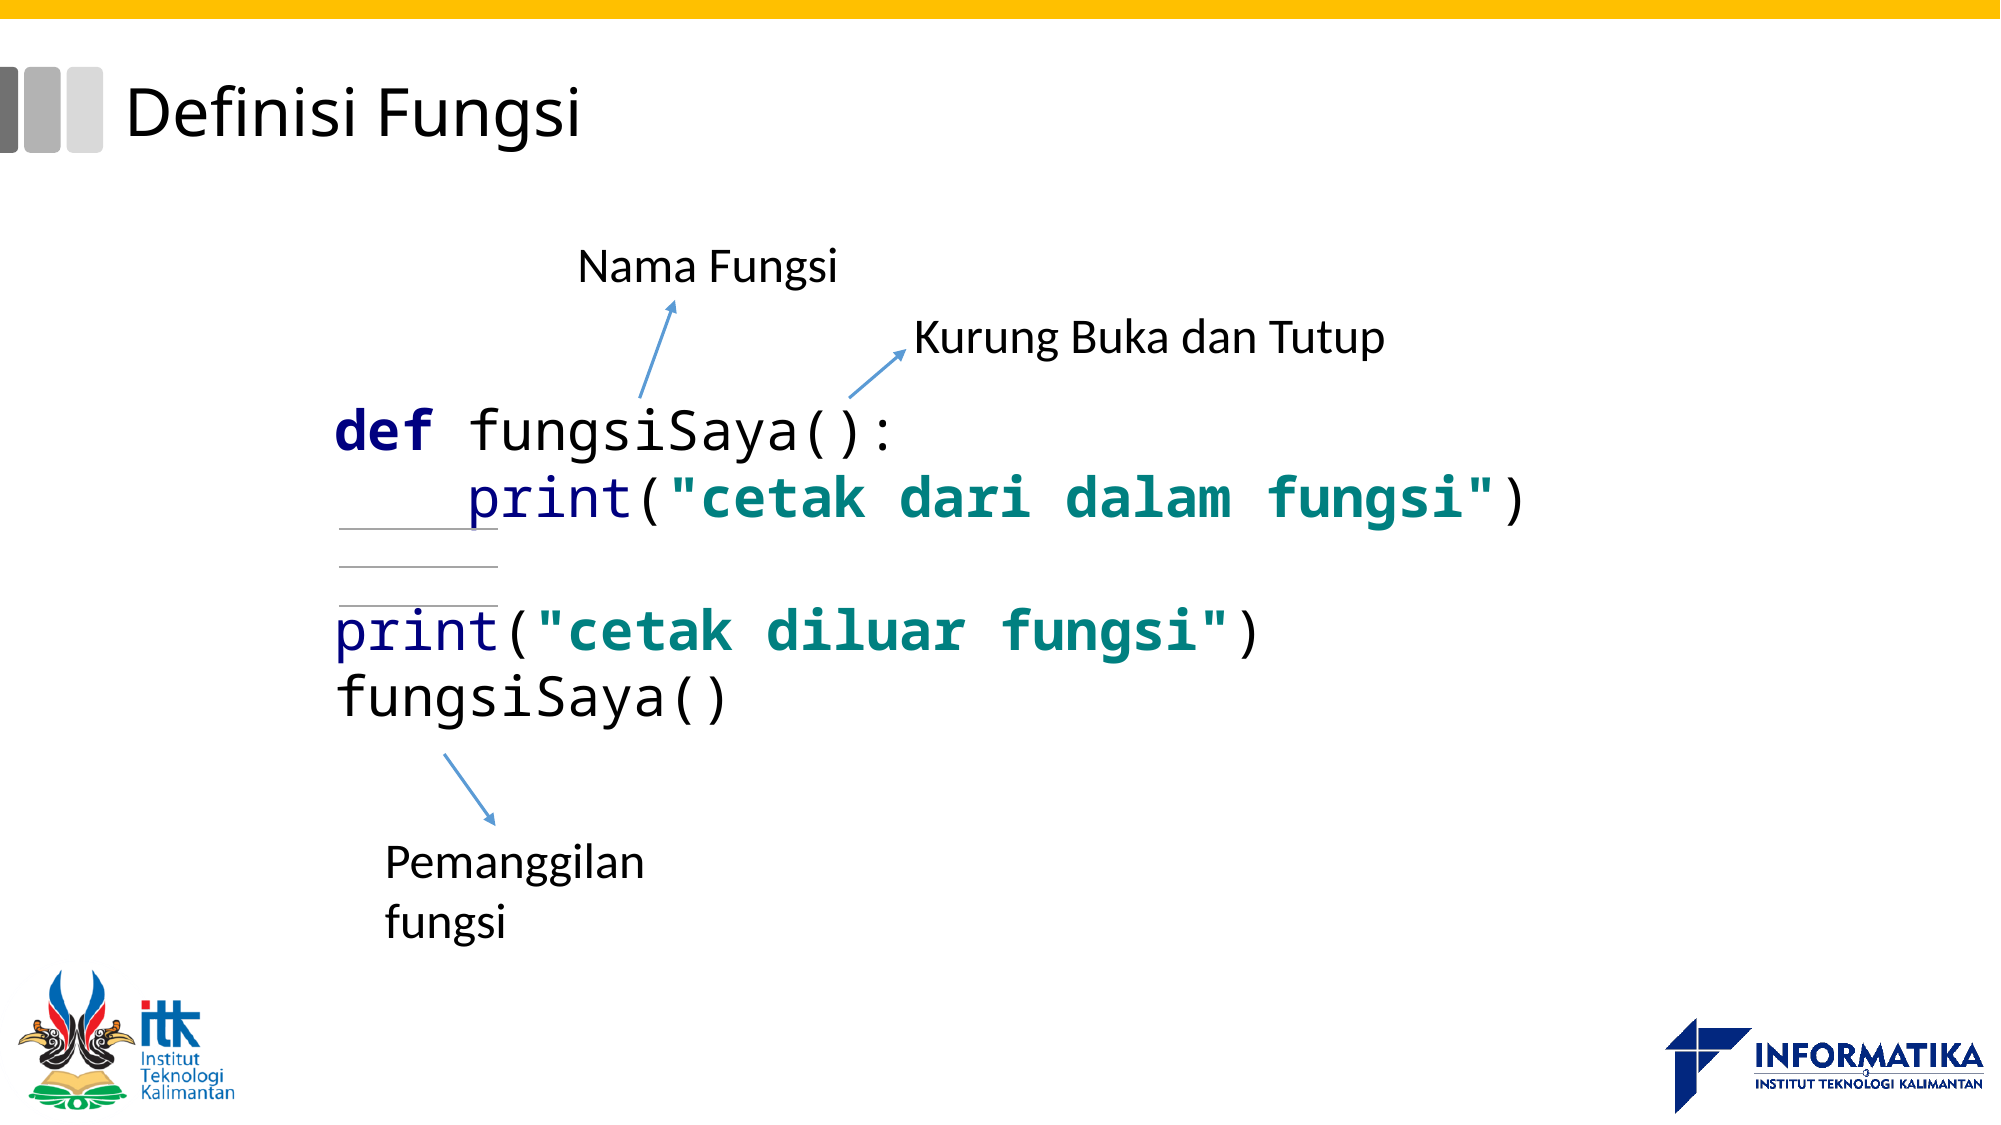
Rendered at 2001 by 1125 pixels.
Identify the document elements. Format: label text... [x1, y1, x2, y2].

title Definisi Fungsi [104, 58, 1830, 181]
text_box Nama Fungsi [562, 224, 873, 300]
picture [1664, 1017, 1984, 1114]
text_box [0, 0, 2000, 19]
text_box Kurung Buka dan Tutup [899, 295, 1403, 371]
text_box Pemanggilan fungsi [370, 820, 776, 956]
picture [0, 935, 253, 1125]
text_box def fungsiSaya(): print("cetak dari dalam fungsi") print("cetak diluar fungsi") fungsiSaya() [314, 385, 1686, 738]
